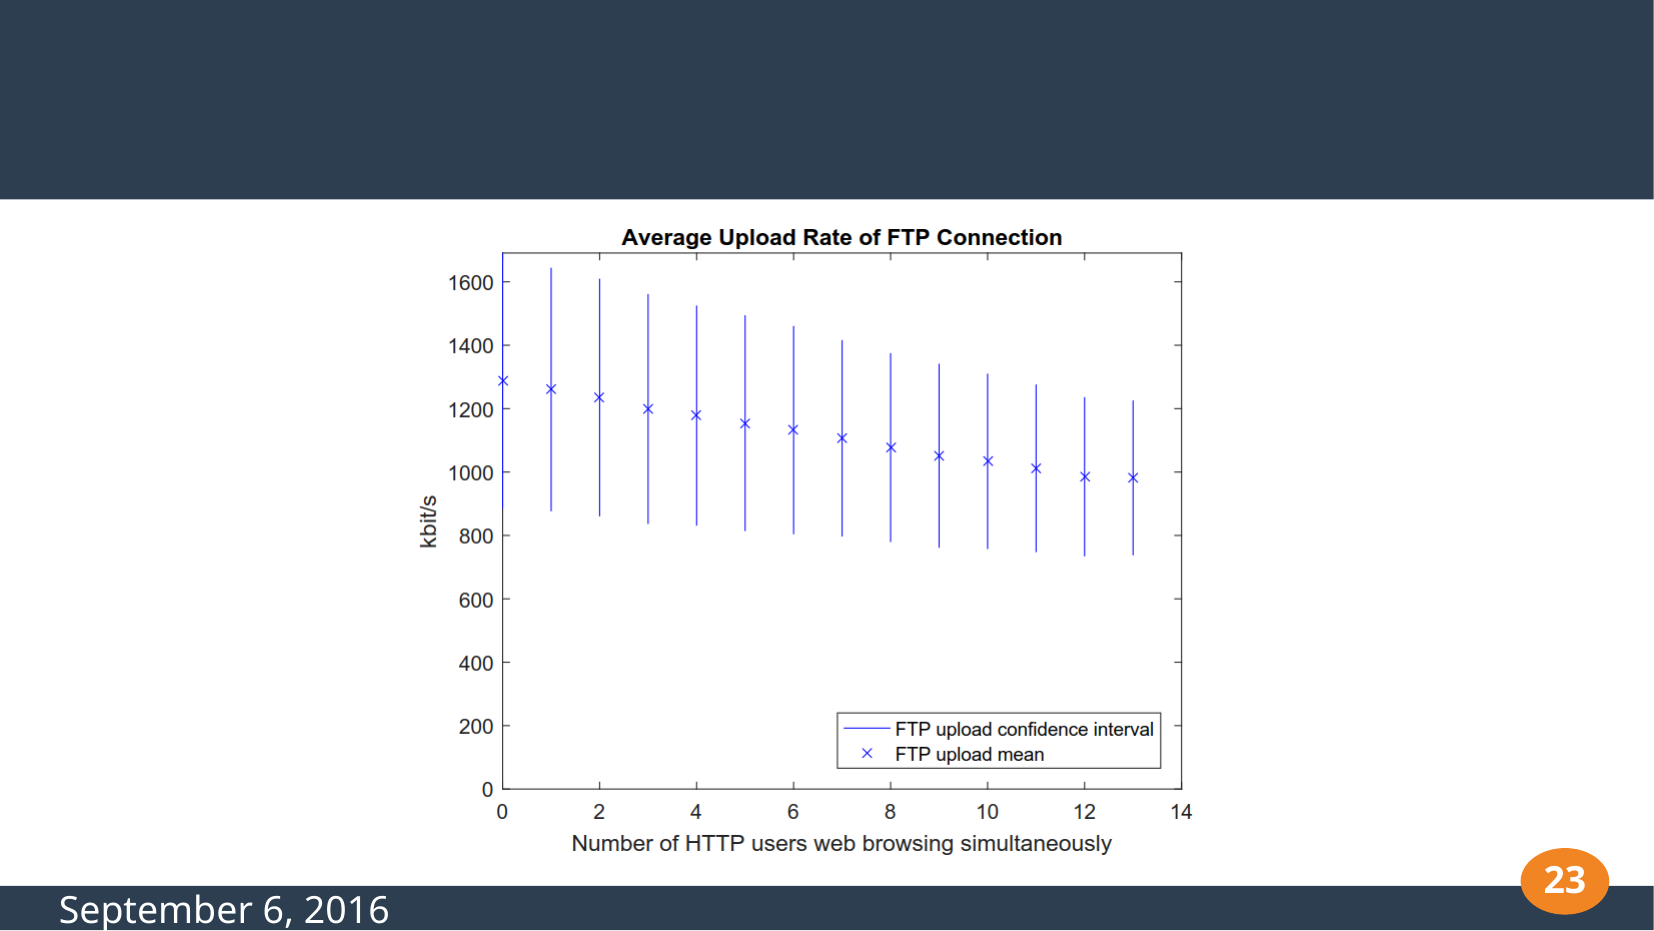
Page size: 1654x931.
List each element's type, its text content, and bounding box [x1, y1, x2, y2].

text_box 26 [1505, 837, 1625, 926]
picture [389, 205, 1265, 861]
text_box September 6, 2016 [59, 885, 532, 931]
